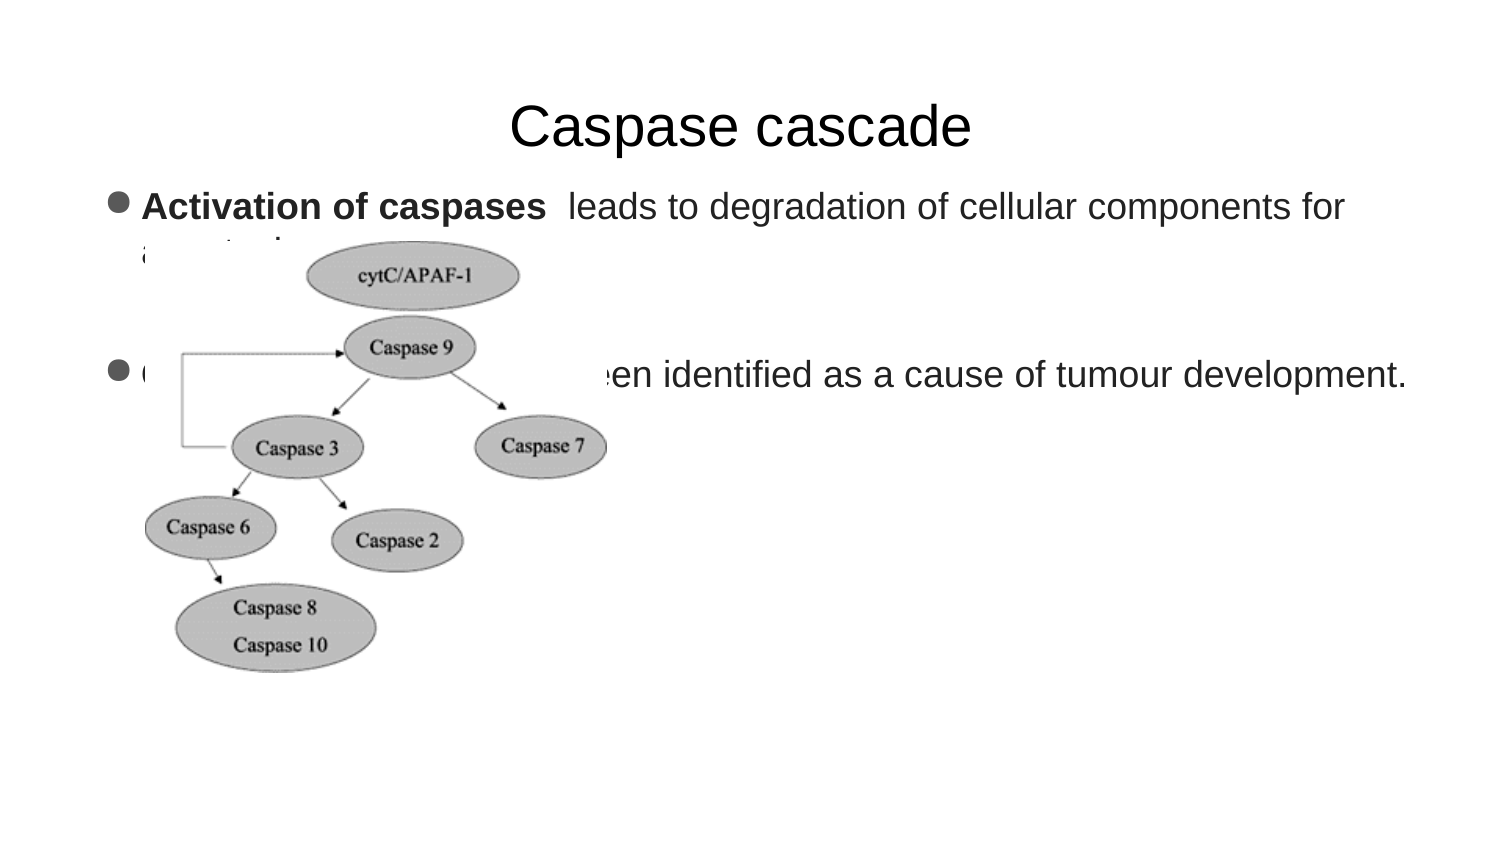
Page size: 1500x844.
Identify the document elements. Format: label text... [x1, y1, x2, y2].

title Caspase cascade [51, 72, 1449, 166]
list Activation of caspases leads to degradation of cellular components for apoptosis. Caspase deficiency has been identified as a cause of tumour development. [51, 166, 1449, 750]
picture [145, 241, 607, 673]
